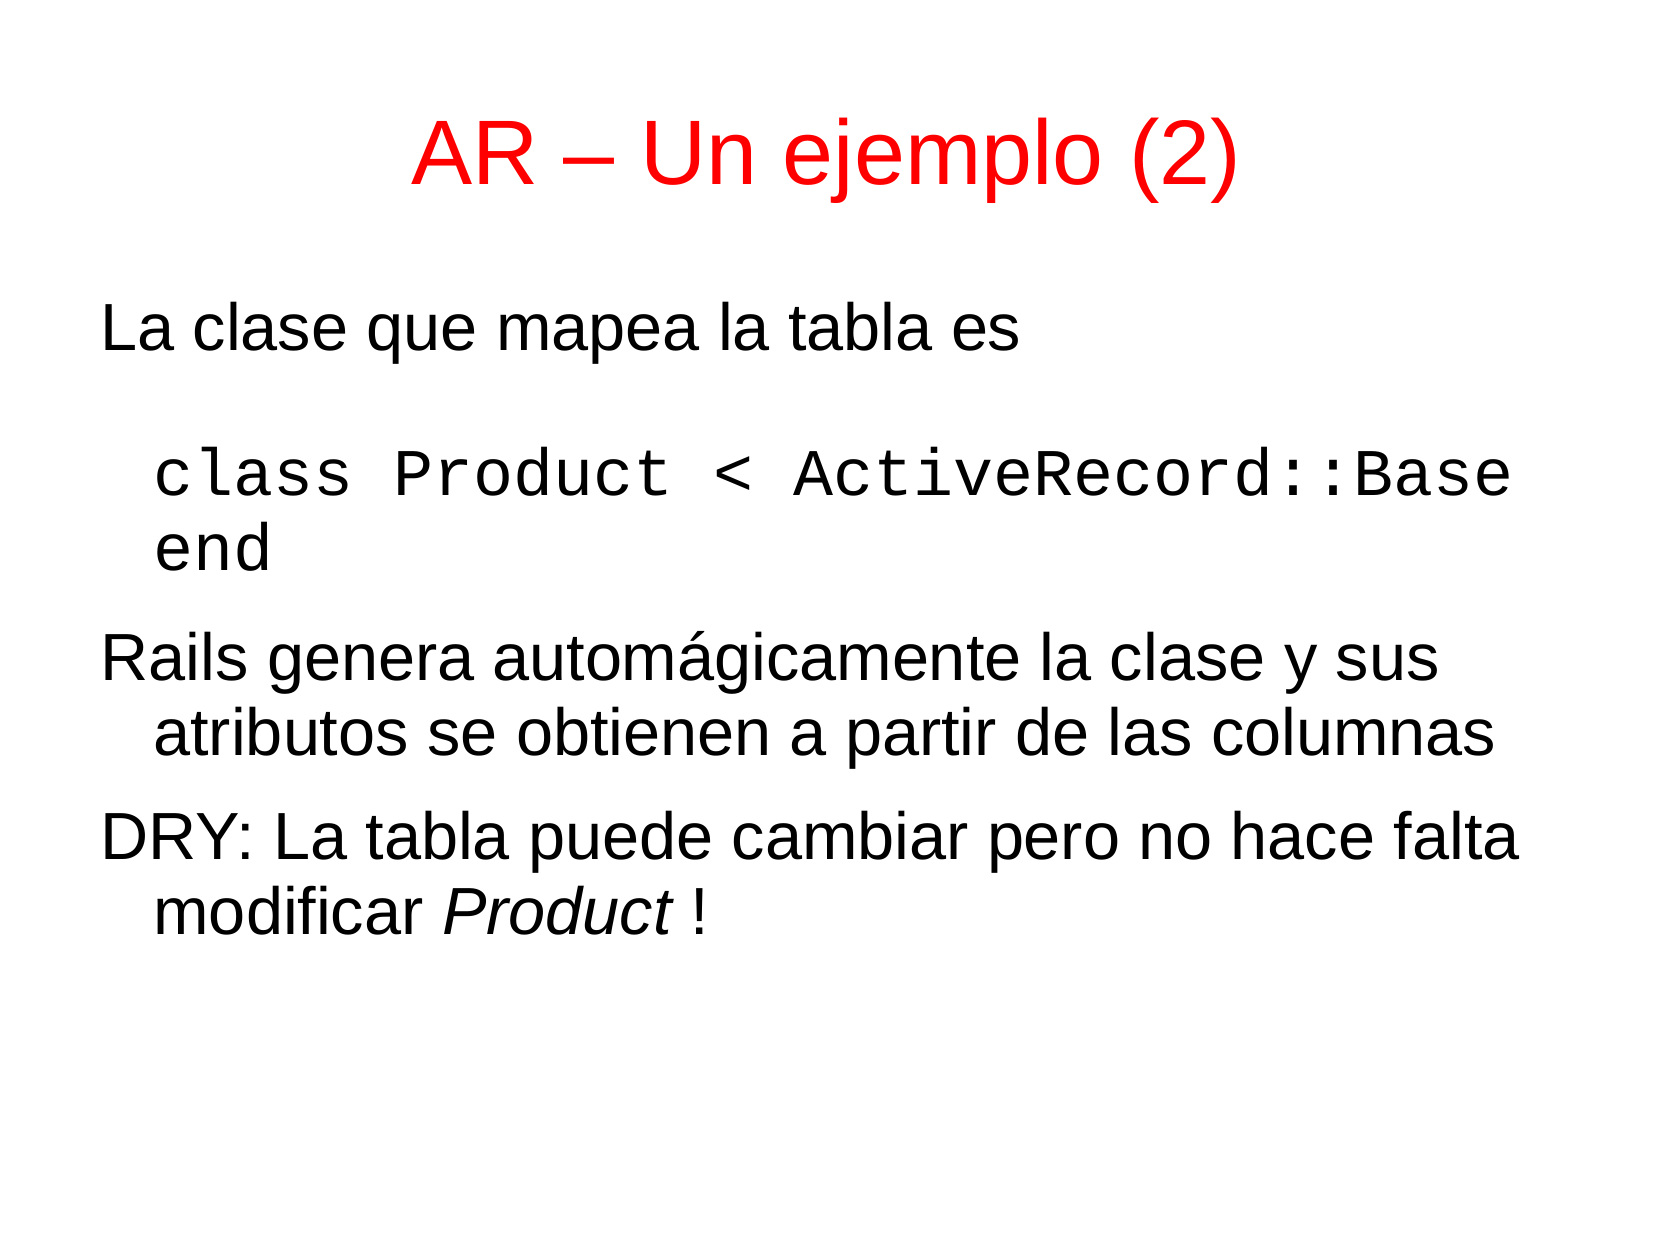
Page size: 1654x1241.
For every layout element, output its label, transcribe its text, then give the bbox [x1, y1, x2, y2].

title AR – Un ejemplo (2) [82, 49, 1571, 257]
list La clase que mapea la tabla es class Product < ActiveRecord::Base end Rails genera automágicamente la clase y sus atributos se obtienen a partir de las columnas DRY: La tabla puede cambiar pero no hace falta modificar Product ! [82, 290, 1571, 1109]
